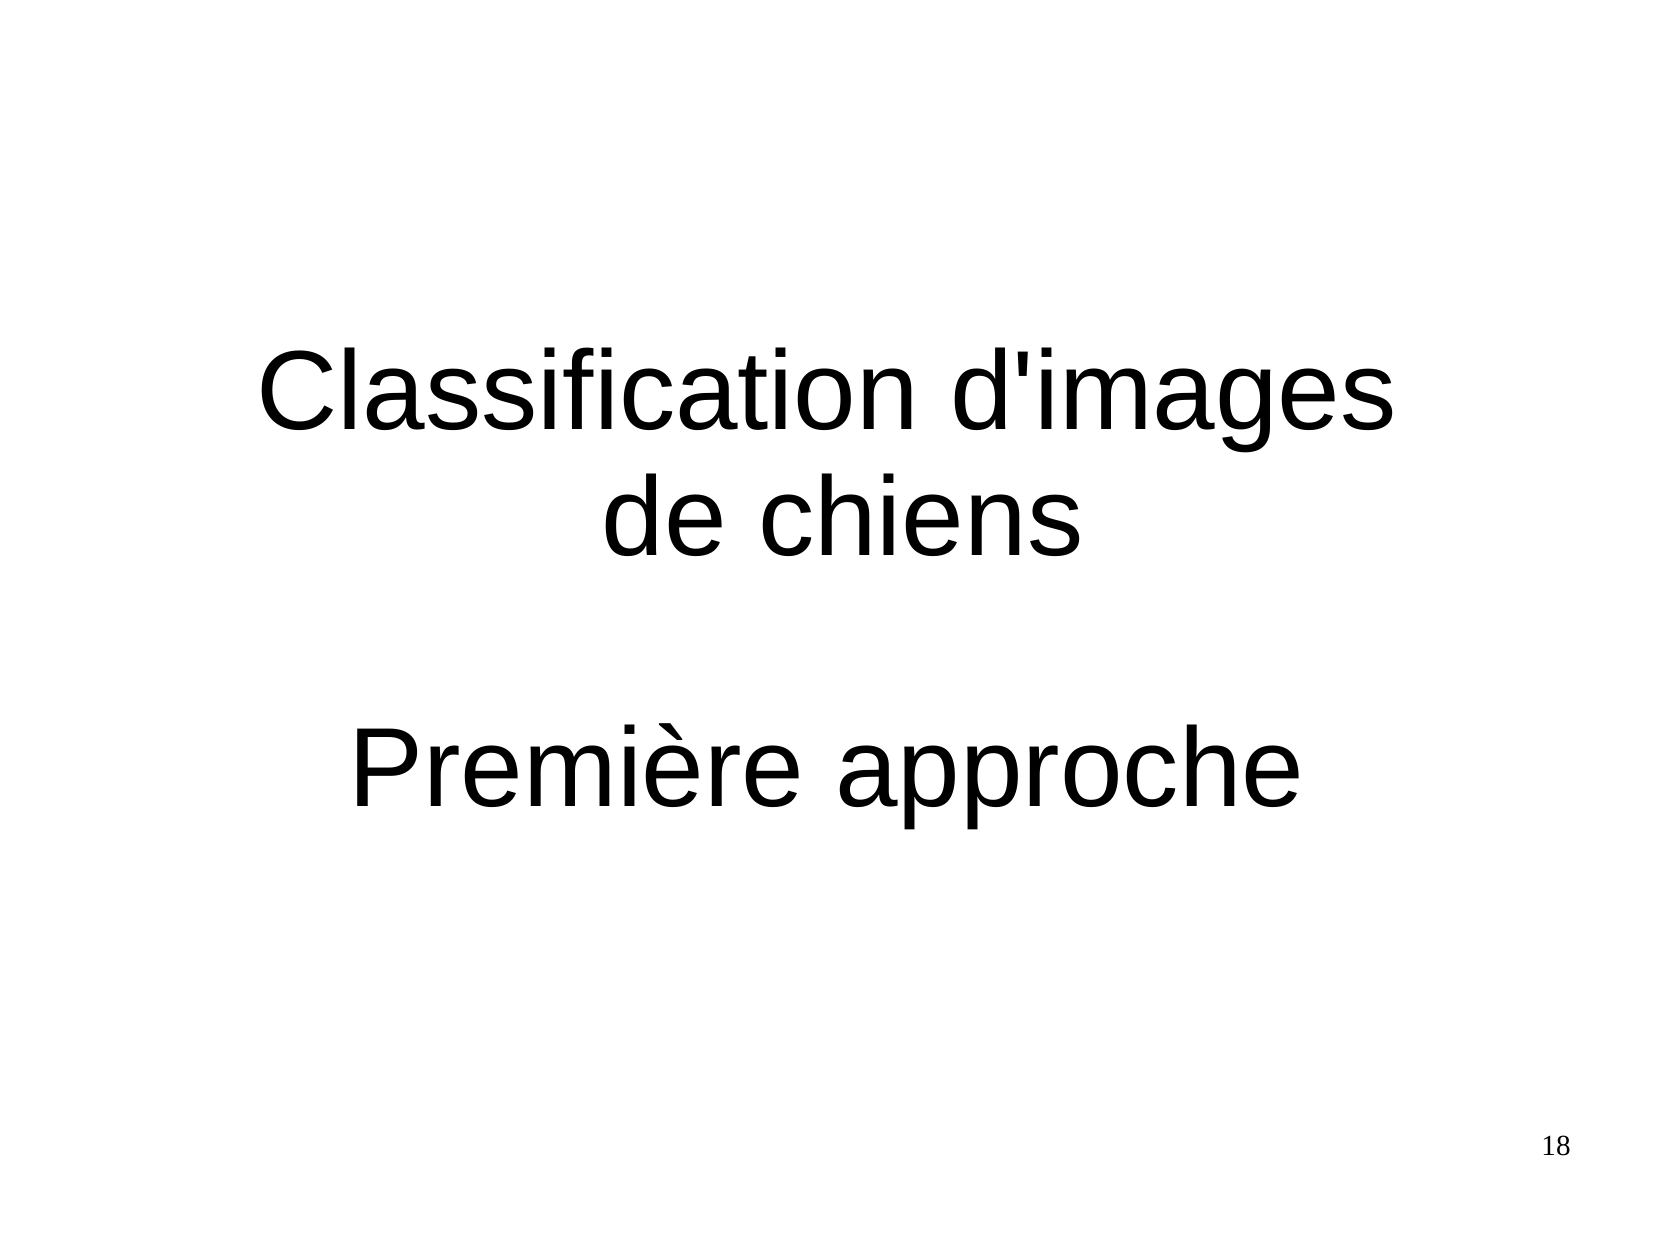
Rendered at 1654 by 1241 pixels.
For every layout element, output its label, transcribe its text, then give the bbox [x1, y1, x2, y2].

subtitle Classification d'images de chiens Première approche [82, 49, 1571, 1109]
